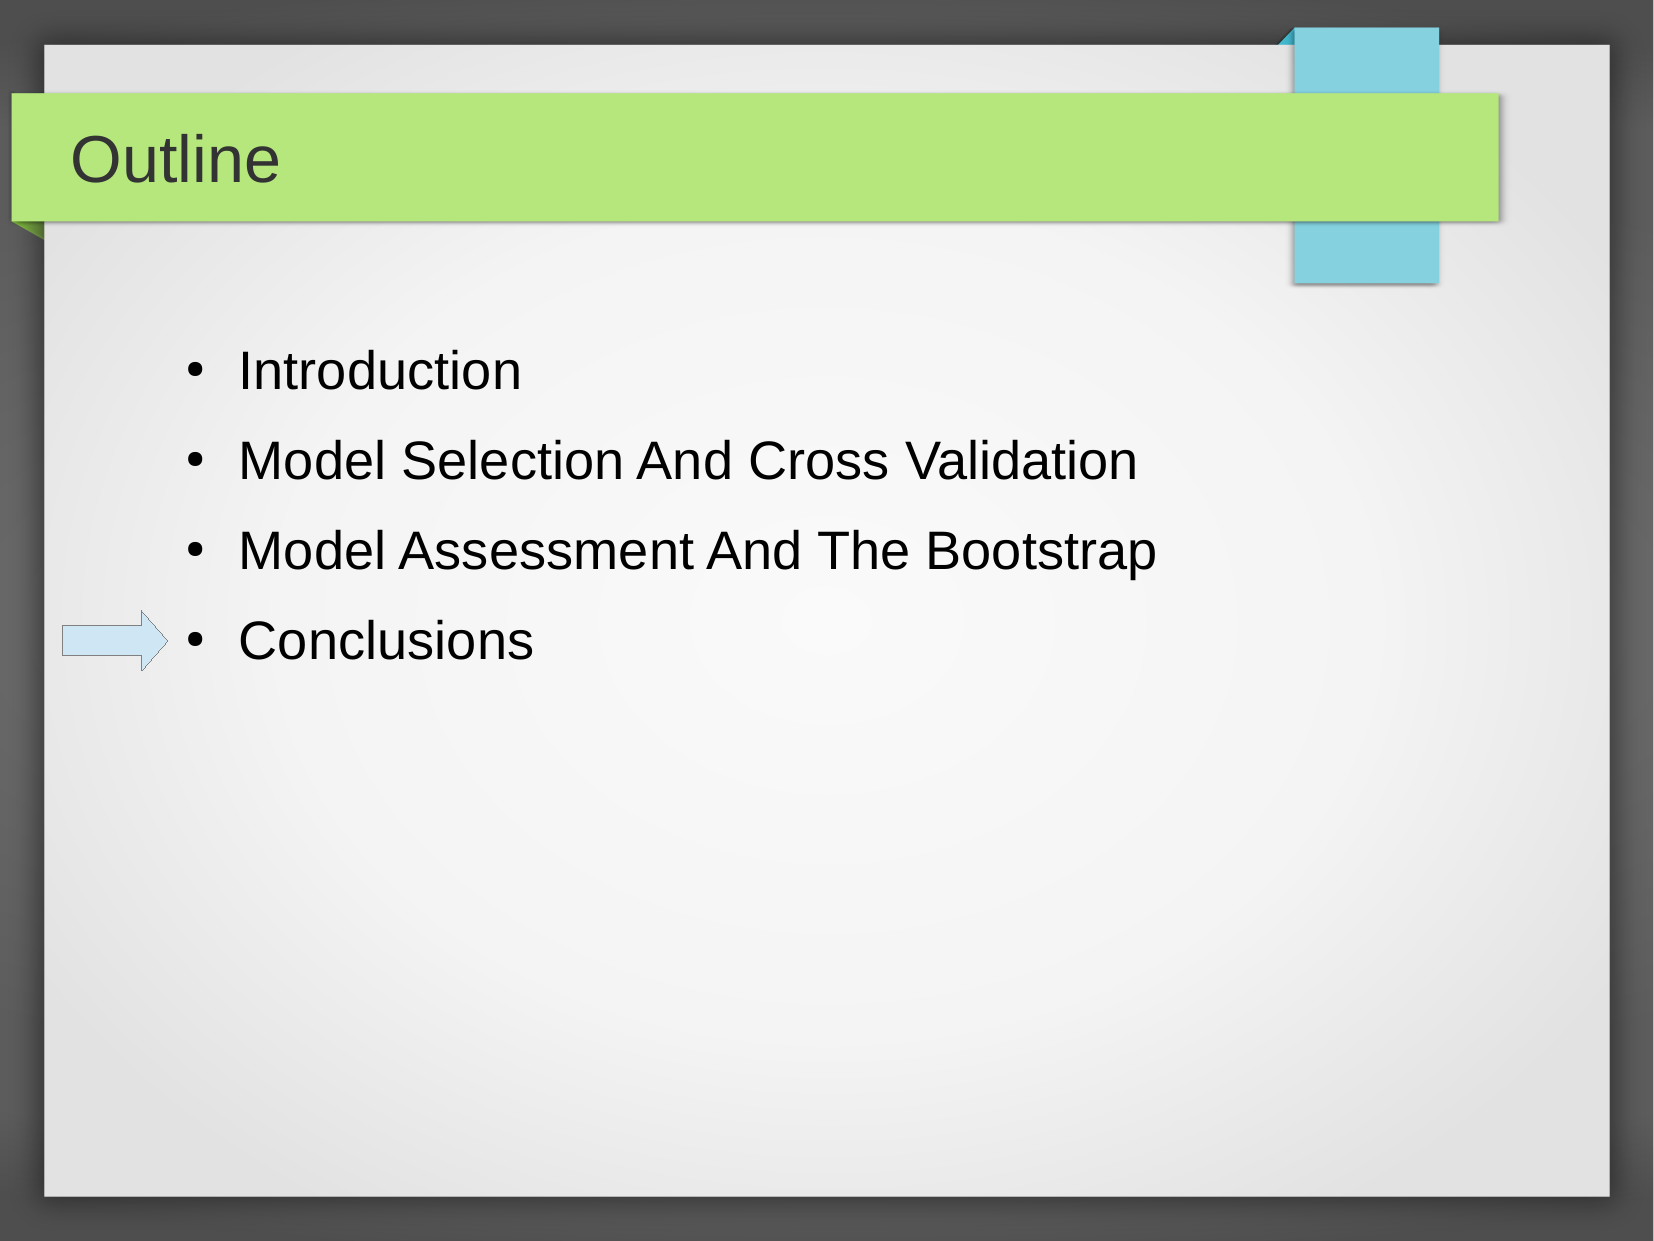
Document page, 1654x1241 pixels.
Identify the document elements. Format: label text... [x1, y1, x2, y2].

list Introduction Model Selection And Cross Validation Model Assessment And The Bootstrap Conclusions [167, 340, 1623, 1060]
text_box [62, 610, 168, 671]
title Outline [70, 106, 1229, 213]
picture [0, 0, 1654, 1241]
